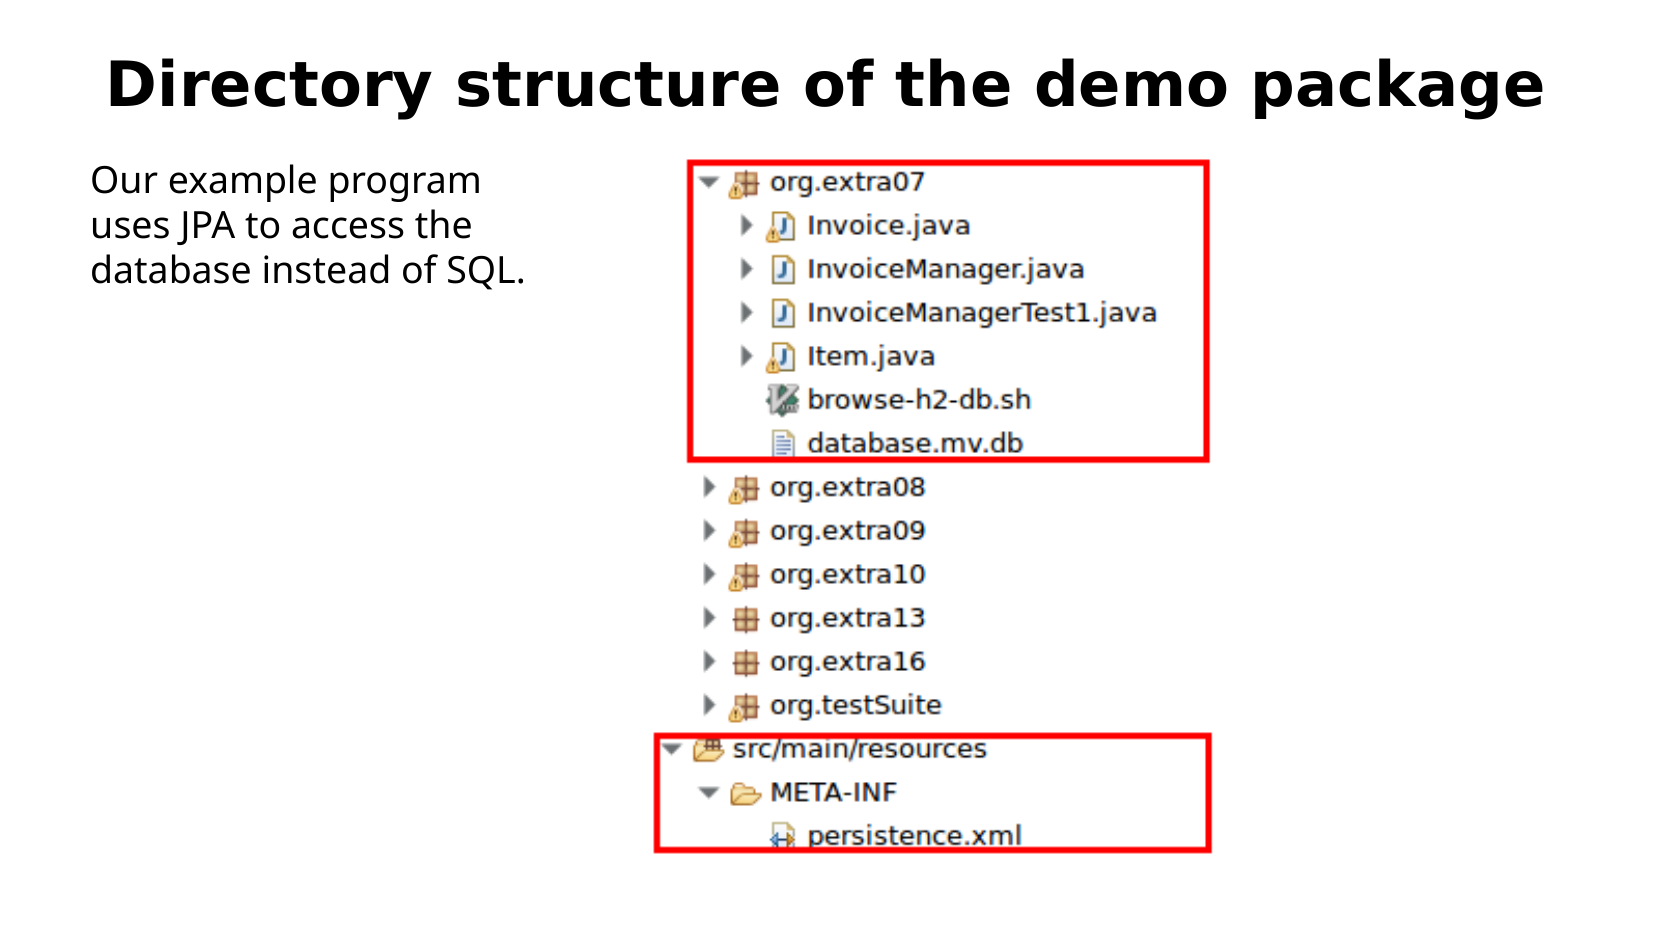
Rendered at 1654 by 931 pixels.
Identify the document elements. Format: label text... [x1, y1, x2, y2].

title Directory structure of the demo package [82, 36, 1571, 147]
list Our example program uses JPA to access the database instead of SQL. [90, 156, 571, 877]
picture [644, 156, 1289, 862]
